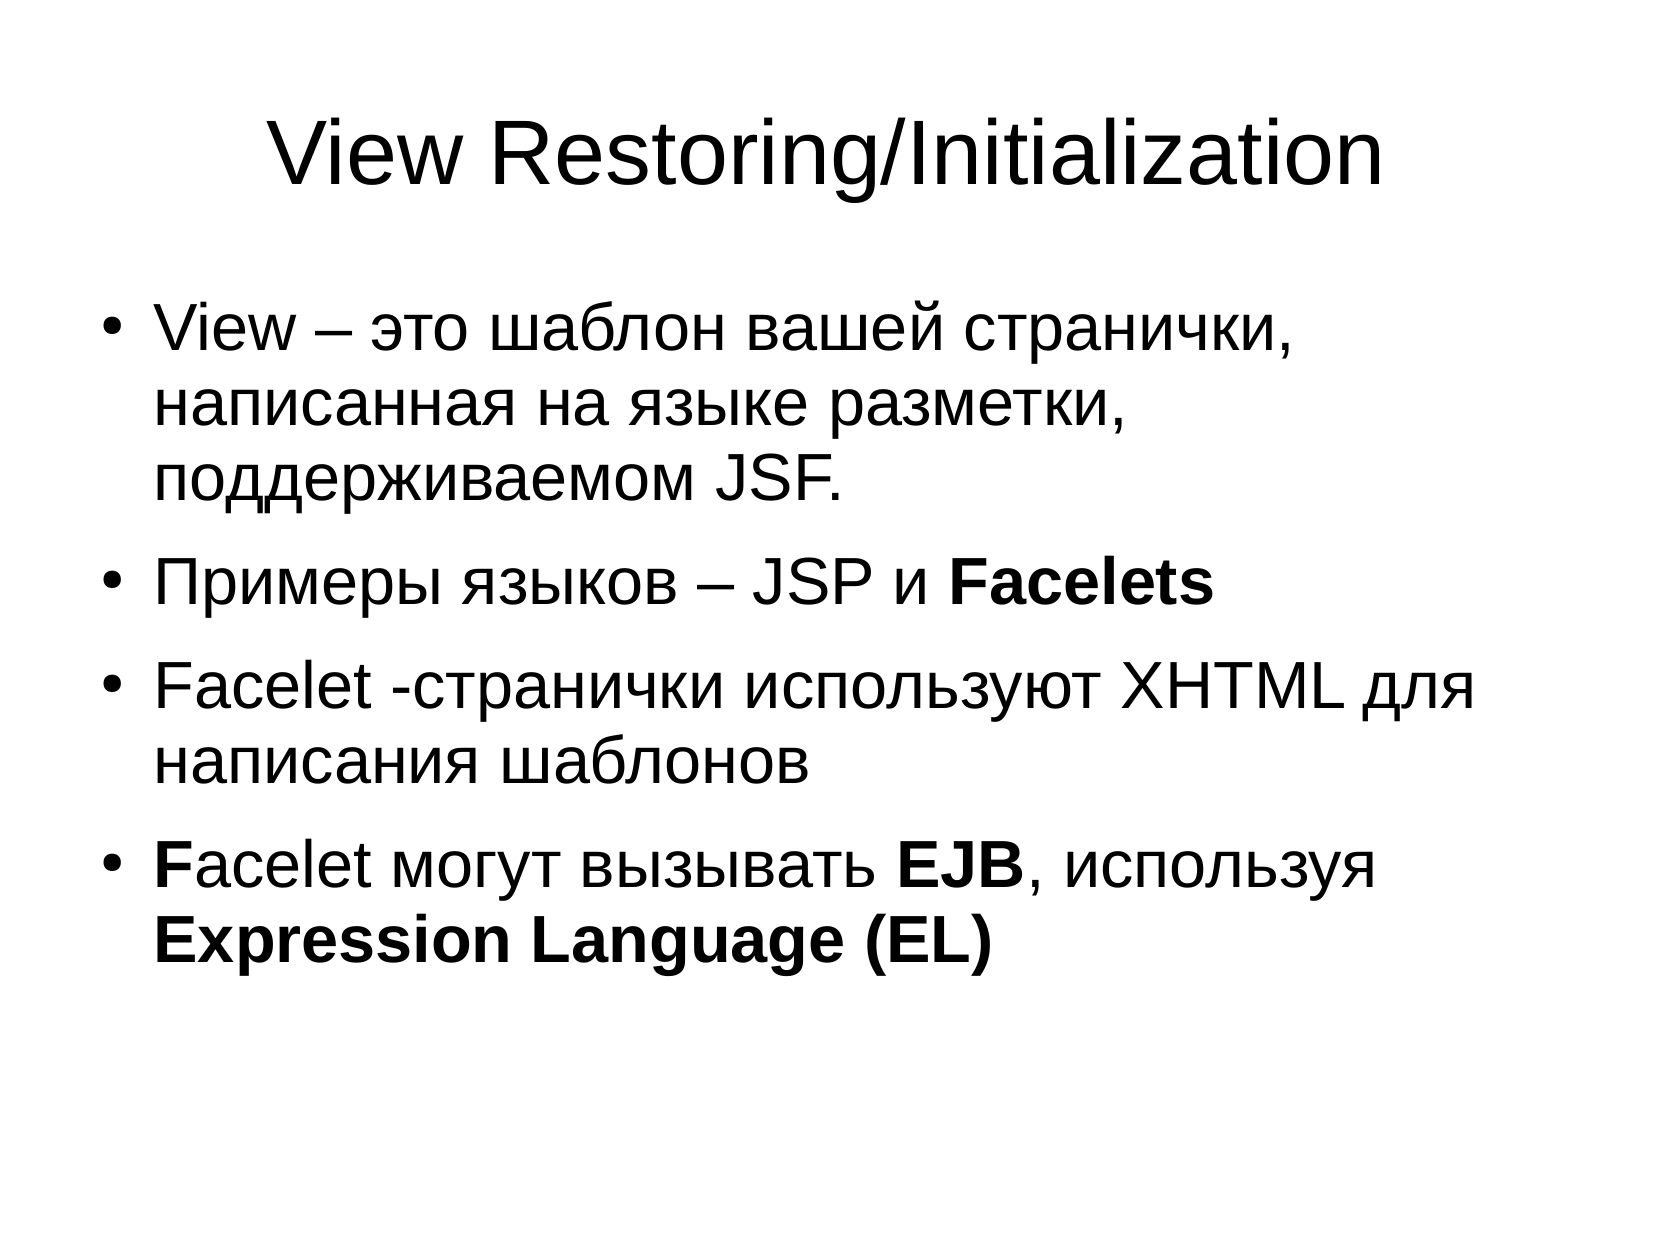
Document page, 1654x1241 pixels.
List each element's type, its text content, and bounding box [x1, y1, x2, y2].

title View Restoring/Initialization [82, 49, 1571, 257]
list View – это шаблон вашей странички, написанная на языке разметки, поддерживаемом JSF. Примеры языков – JSP и Facelets Facelet -странички используют XHTML для написания шаблонов Facelet могут вызывать EJB, используя Expression Language (EL) [82, 290, 1571, 1010]
